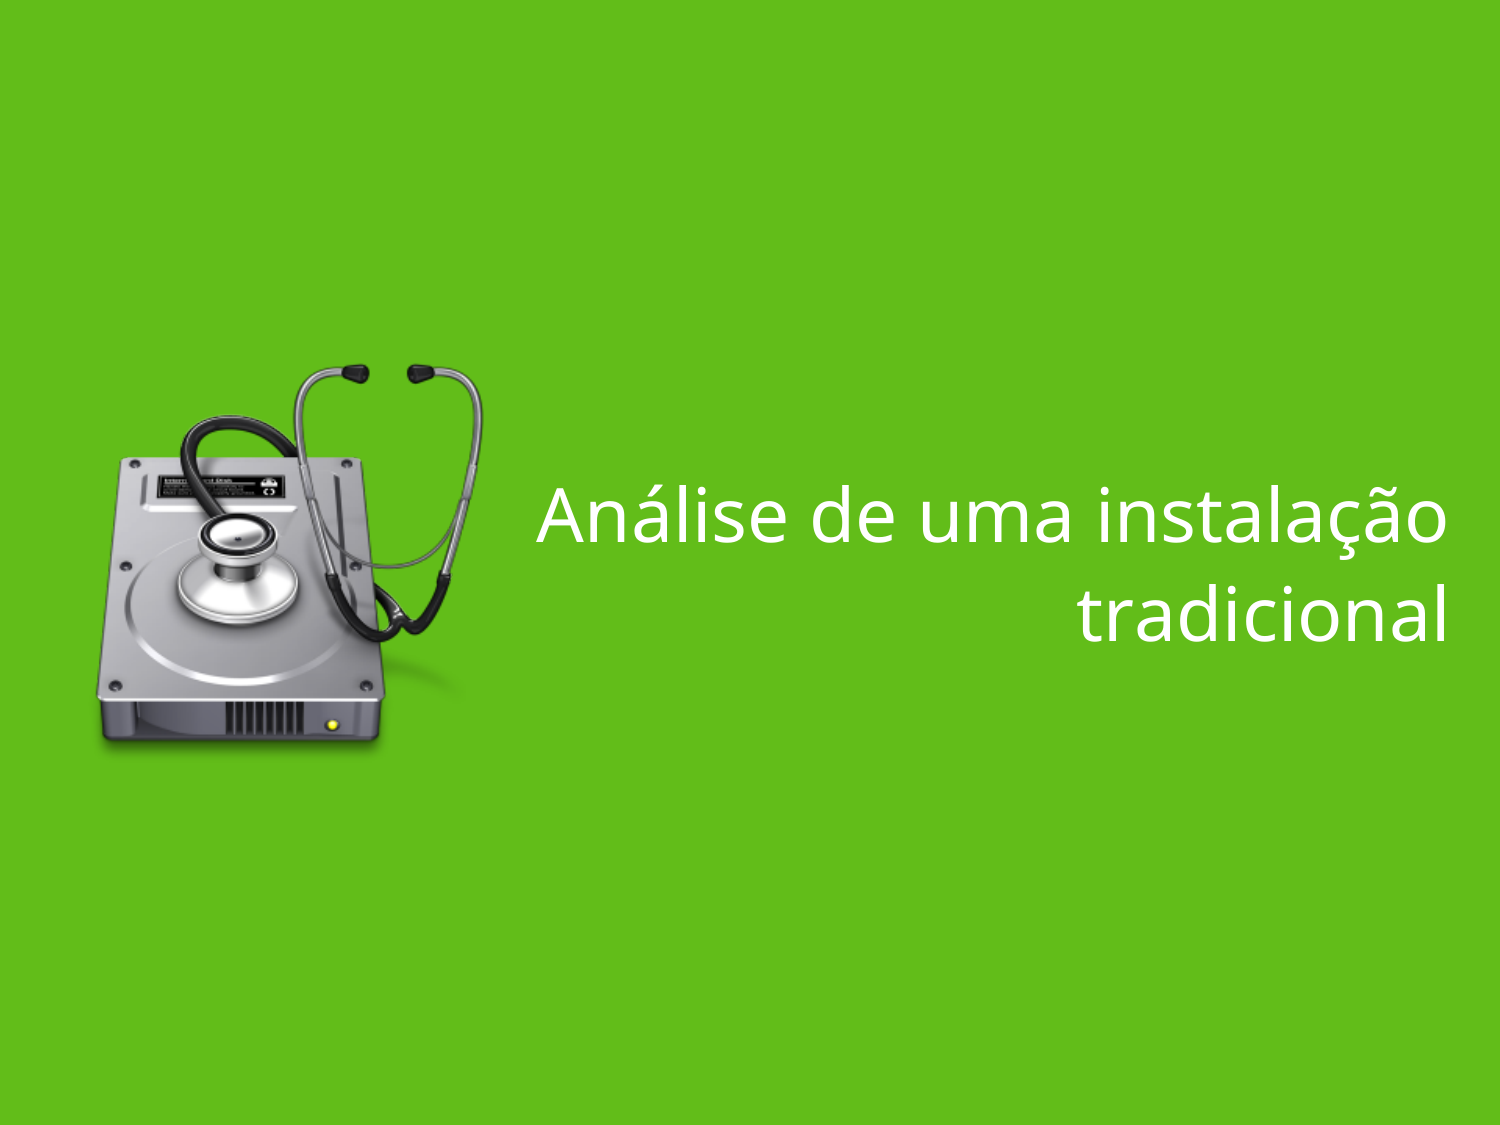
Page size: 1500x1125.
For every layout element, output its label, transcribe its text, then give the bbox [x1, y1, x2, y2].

picture [87, 362, 487, 763]
title Análise de uma instalação tradicional [487, 468, 1451, 657]
